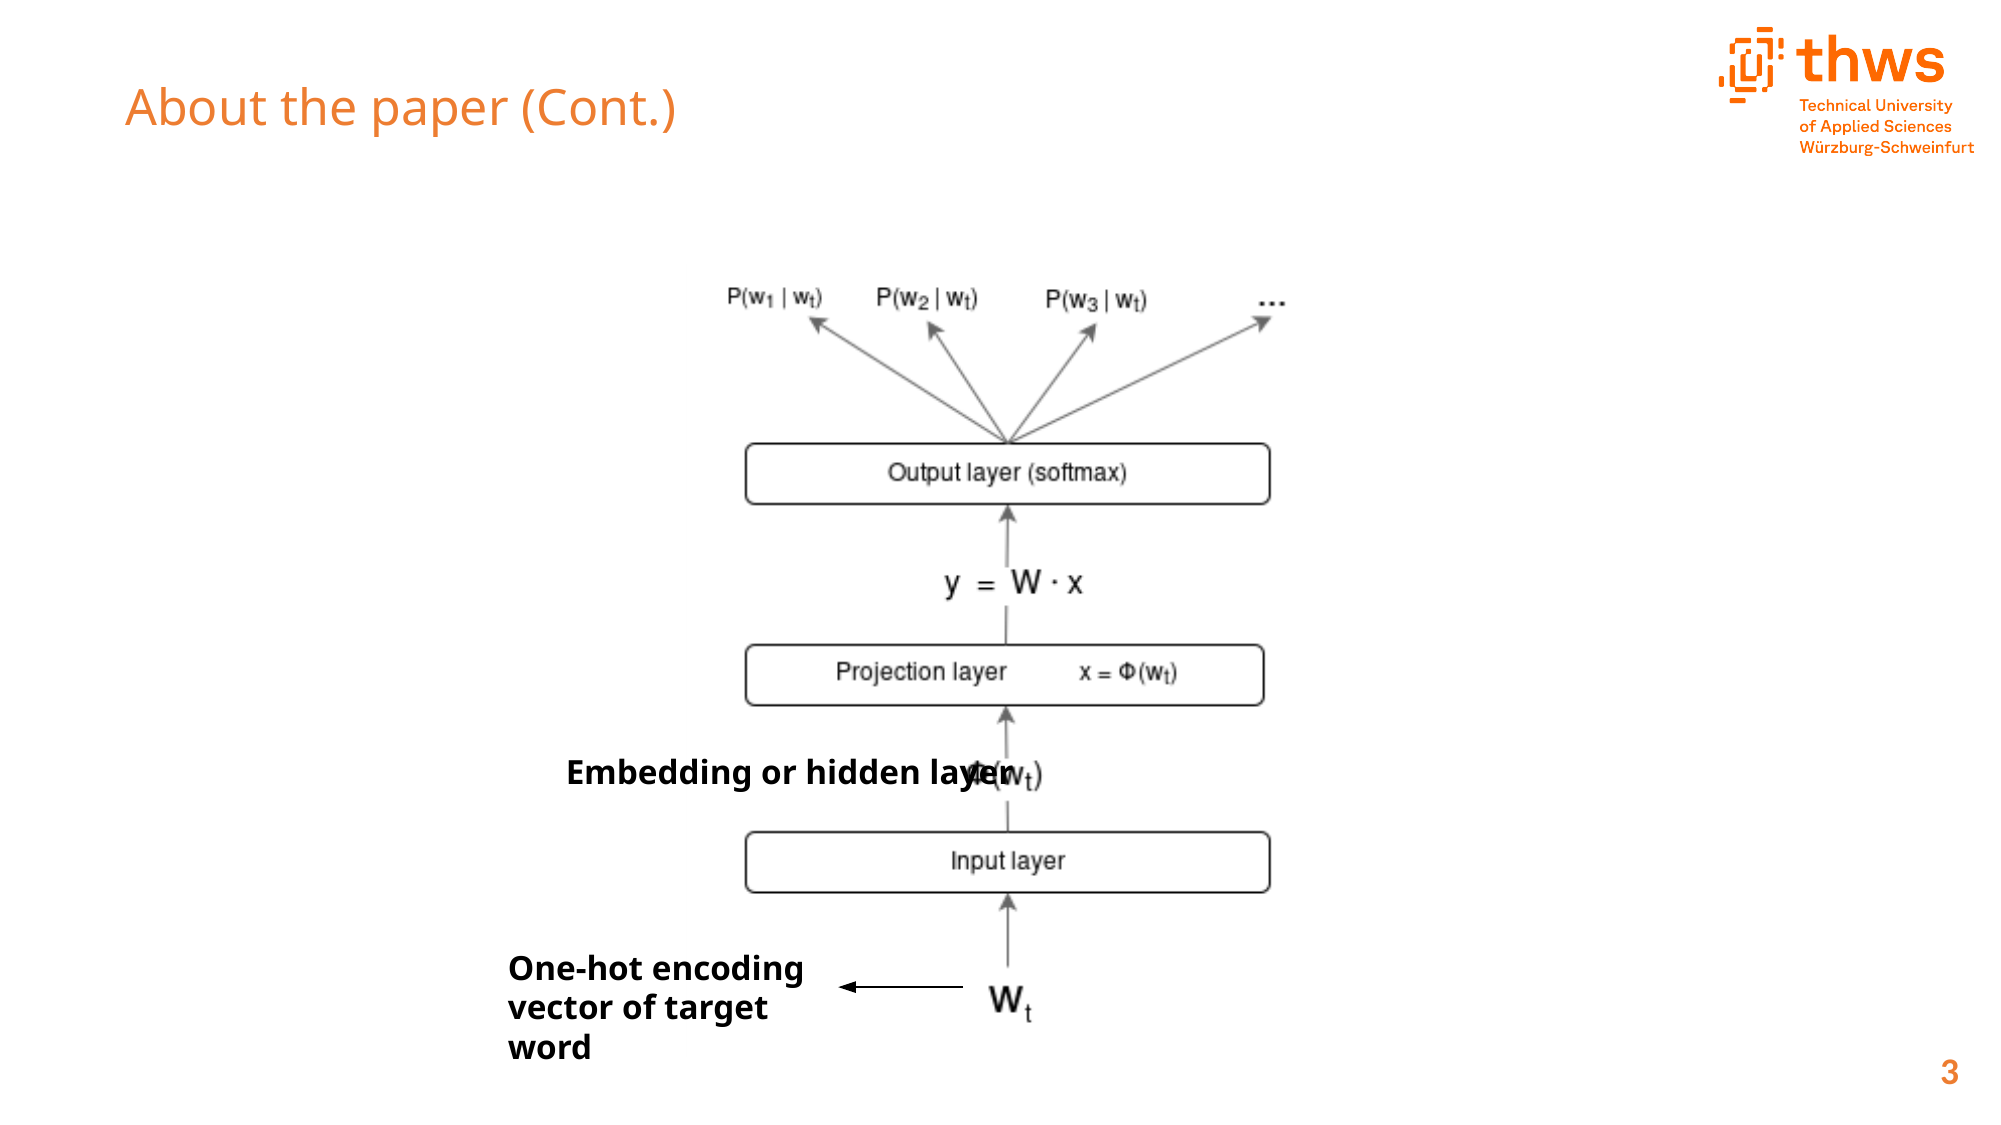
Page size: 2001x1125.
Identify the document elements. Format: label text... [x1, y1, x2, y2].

text_box About the paper (Cont.) [110, 68, 891, 144]
text_box 3 [1925, 1039, 2000, 1100]
picture [1702, 10, 2000, 178]
text_box One-hot encoding vector of target word [492, 939, 862, 1036]
picture [685, 264, 1370, 1057]
text_box Embedding or hidden layer [550, 744, 1064, 800]
